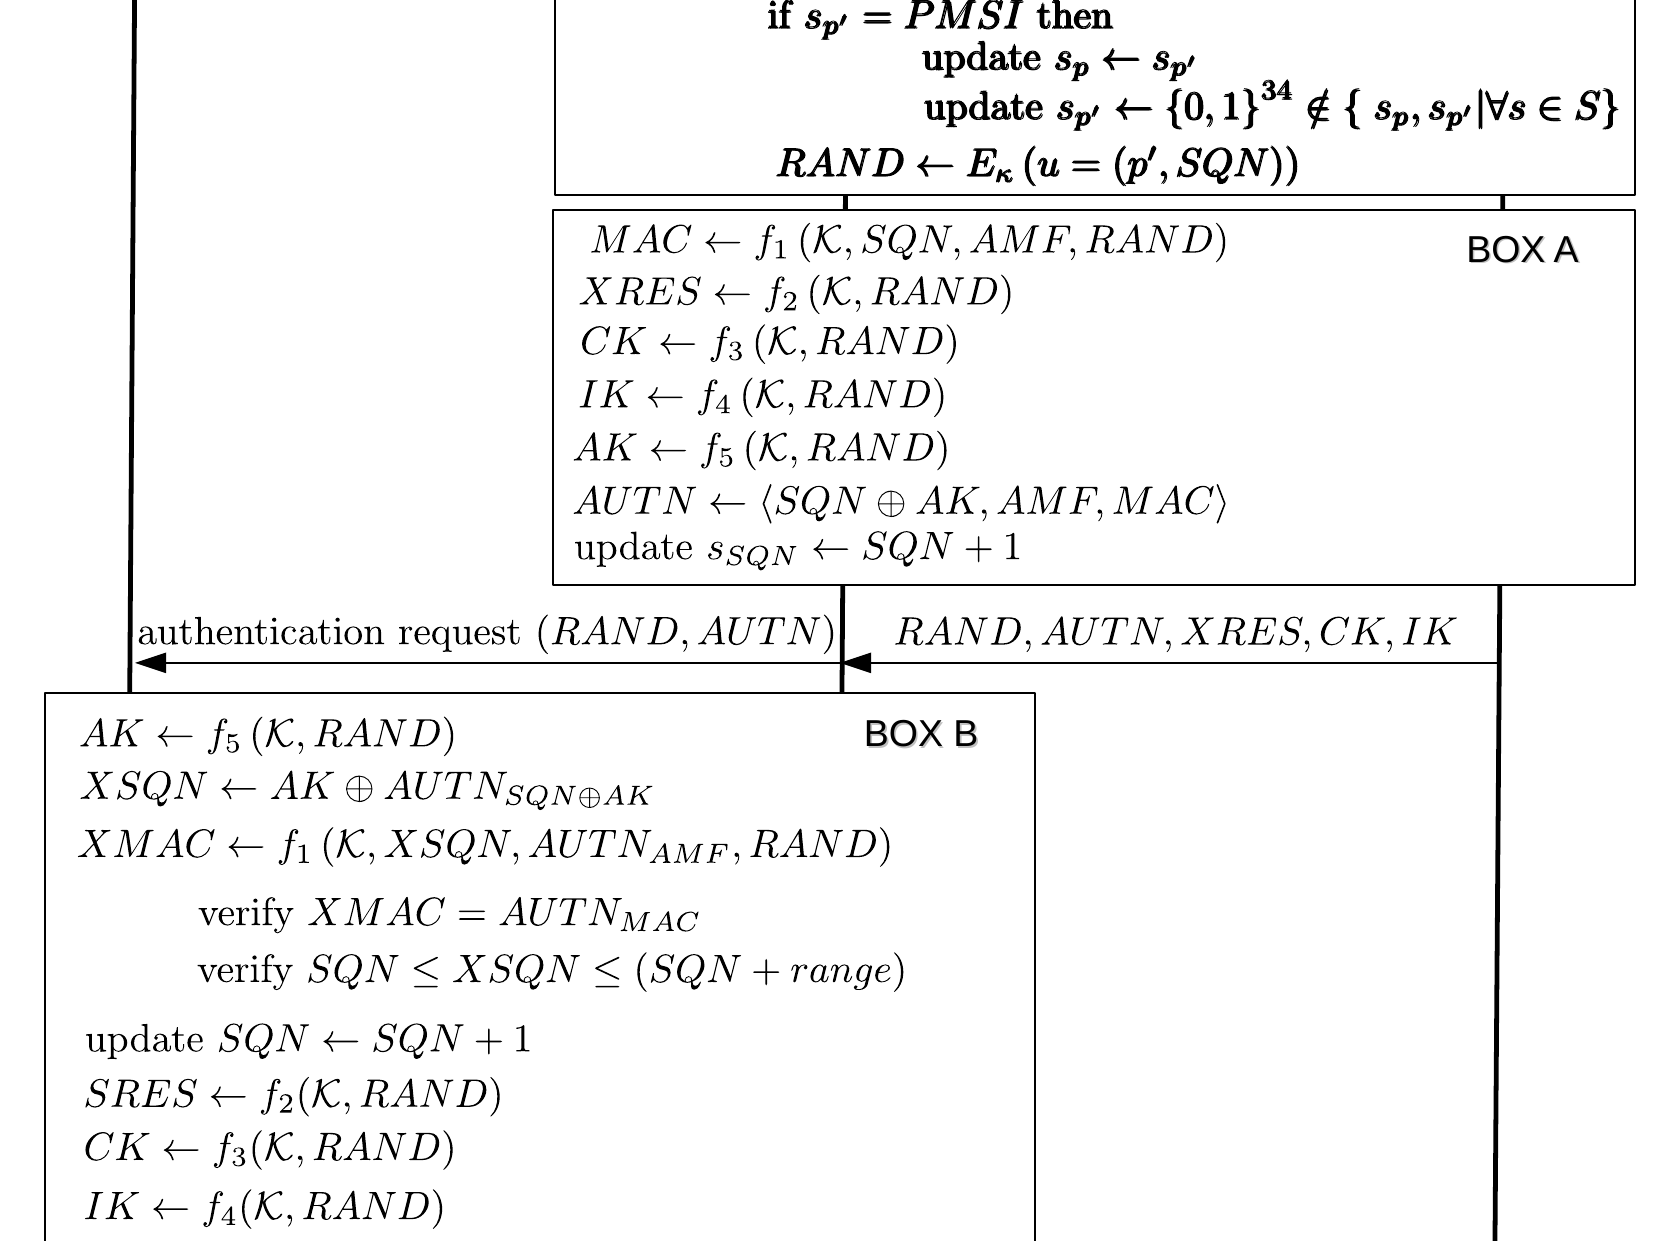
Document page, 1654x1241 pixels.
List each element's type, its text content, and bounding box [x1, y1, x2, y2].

text_box [137, 614, 837, 655]
text_box [553, 210, 1636, 586]
text_box BOX B [849, 705, 1021, 762]
text_box BOX A [1451, 220, 1623, 278]
text_box [893, 616, 1458, 653]
text_box [555, 0, 1636, 196]
text_box [45, 692, 1036, 1241]
